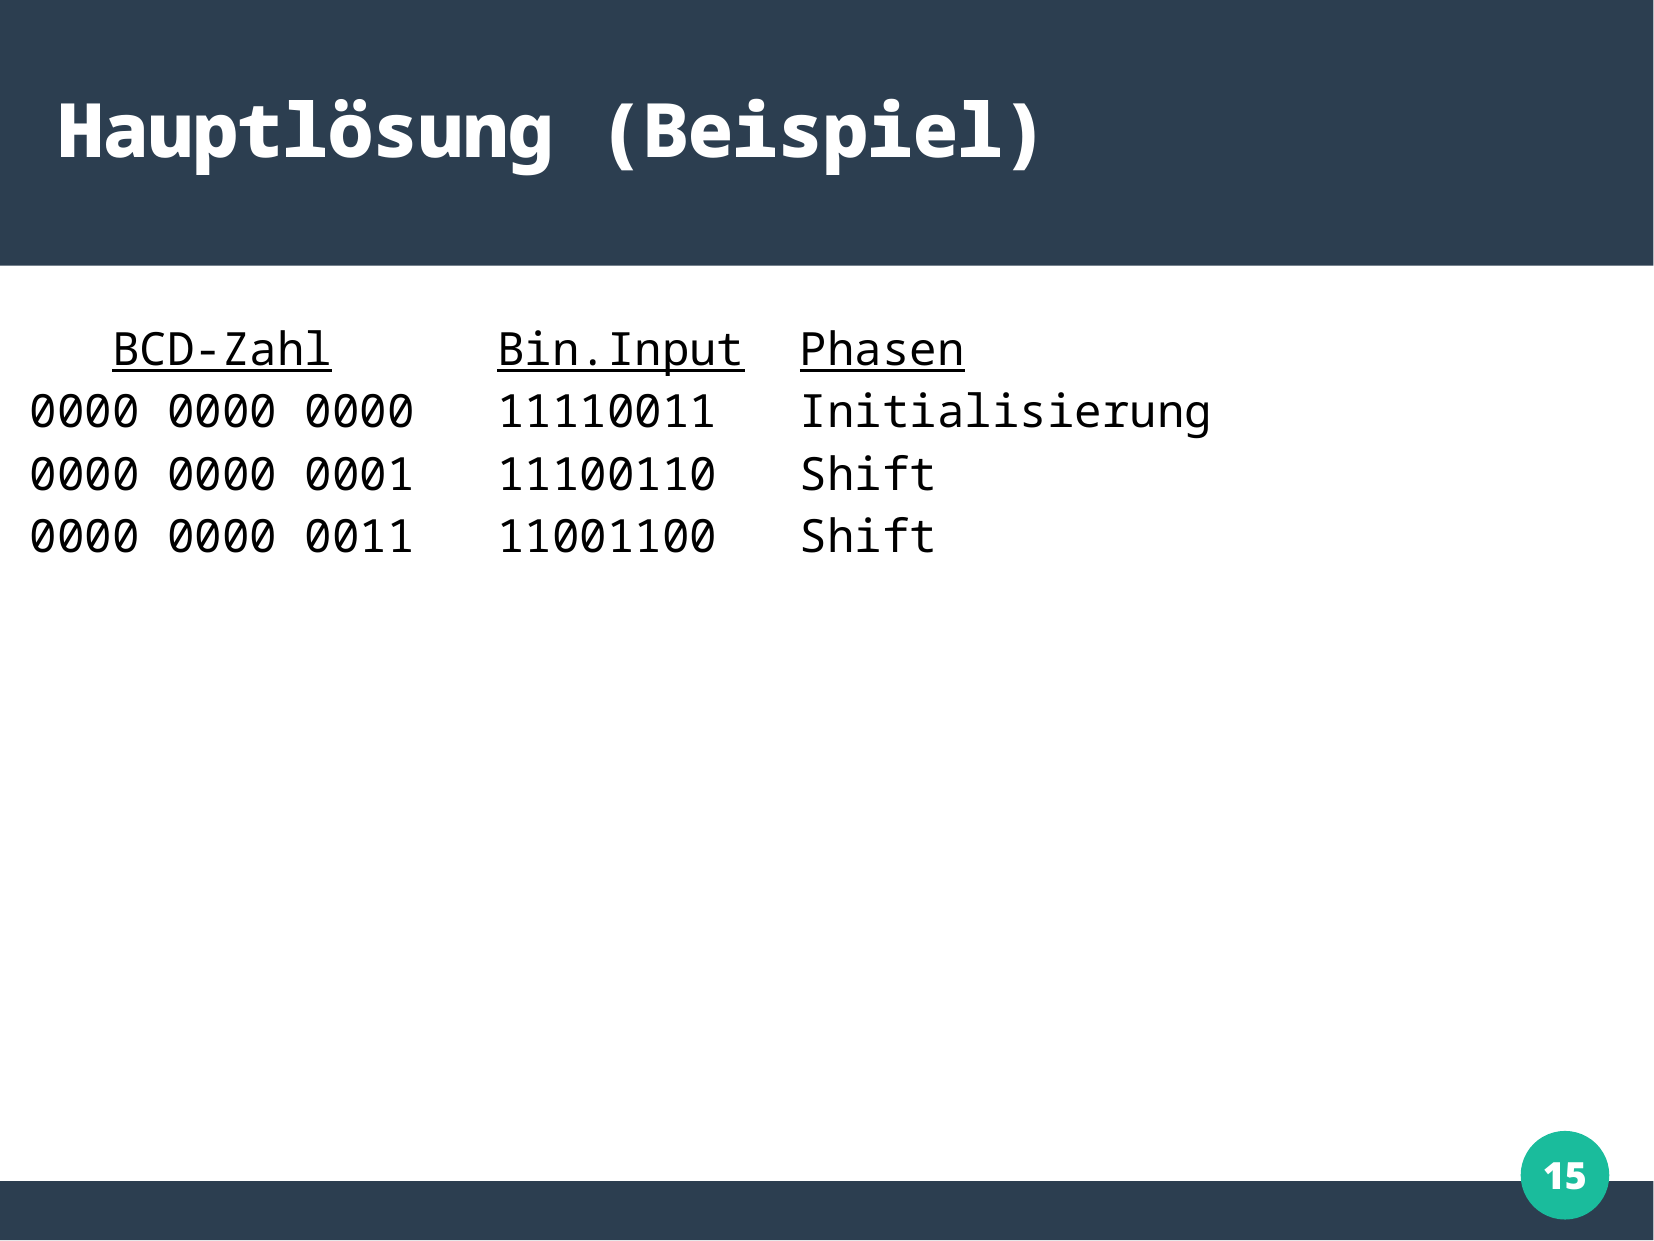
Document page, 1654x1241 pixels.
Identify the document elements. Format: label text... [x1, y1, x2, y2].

text_box BCD-Zahl Bin.Input Phasen 0000 0000 0000 11110011 Initialisierung 0000 0000 0001 11100110 Shift 0000 0000 0011 11001100 Shift [15, 308, 1636, 1241]
title Hauptlösung (Beispiel) [59, 49, 1595, 207]
